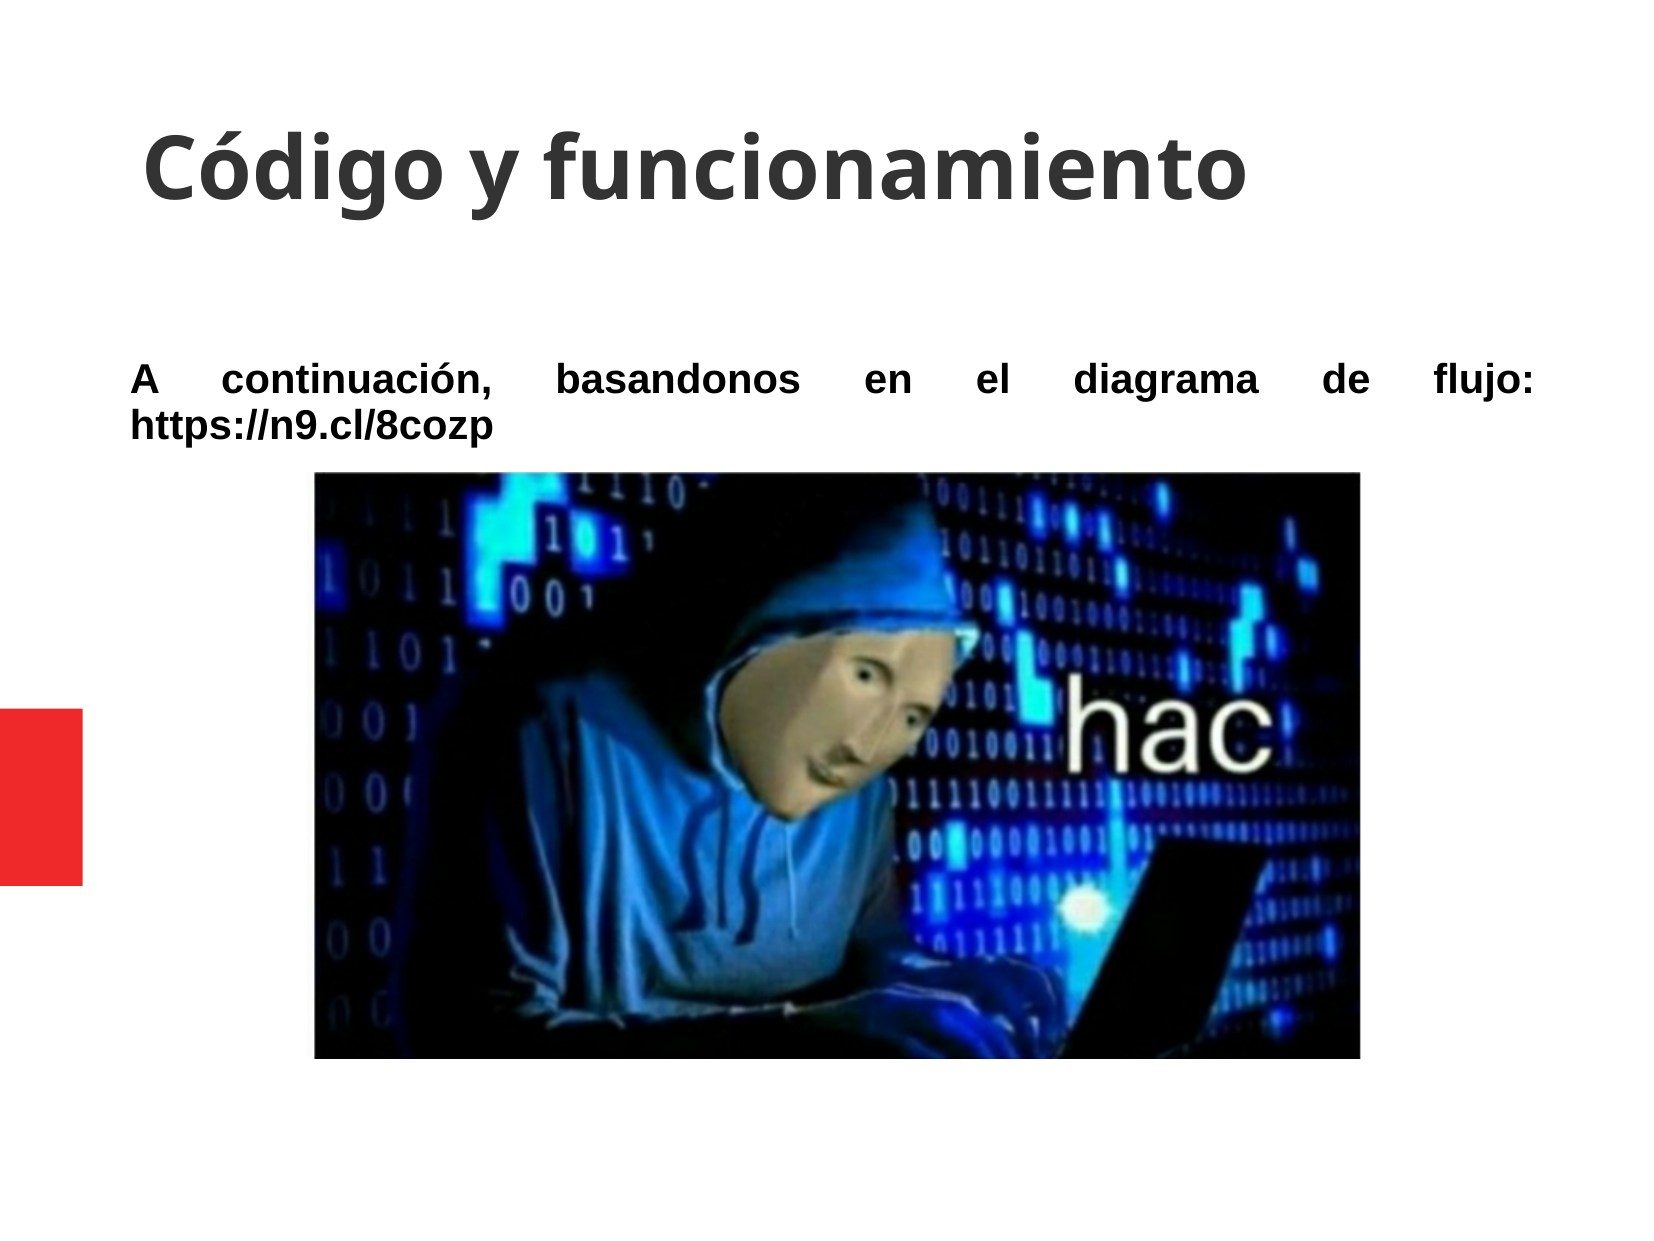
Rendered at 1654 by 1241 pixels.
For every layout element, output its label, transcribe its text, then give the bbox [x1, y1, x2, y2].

picture [307, 472, 1361, 1059]
title Código y funcionamiento [141, 47, 1548, 284]
text_box A continuación, basandonos en el diagrama de flujo: https://n9.cl/8cozp [129, 355, 1536, 1075]
